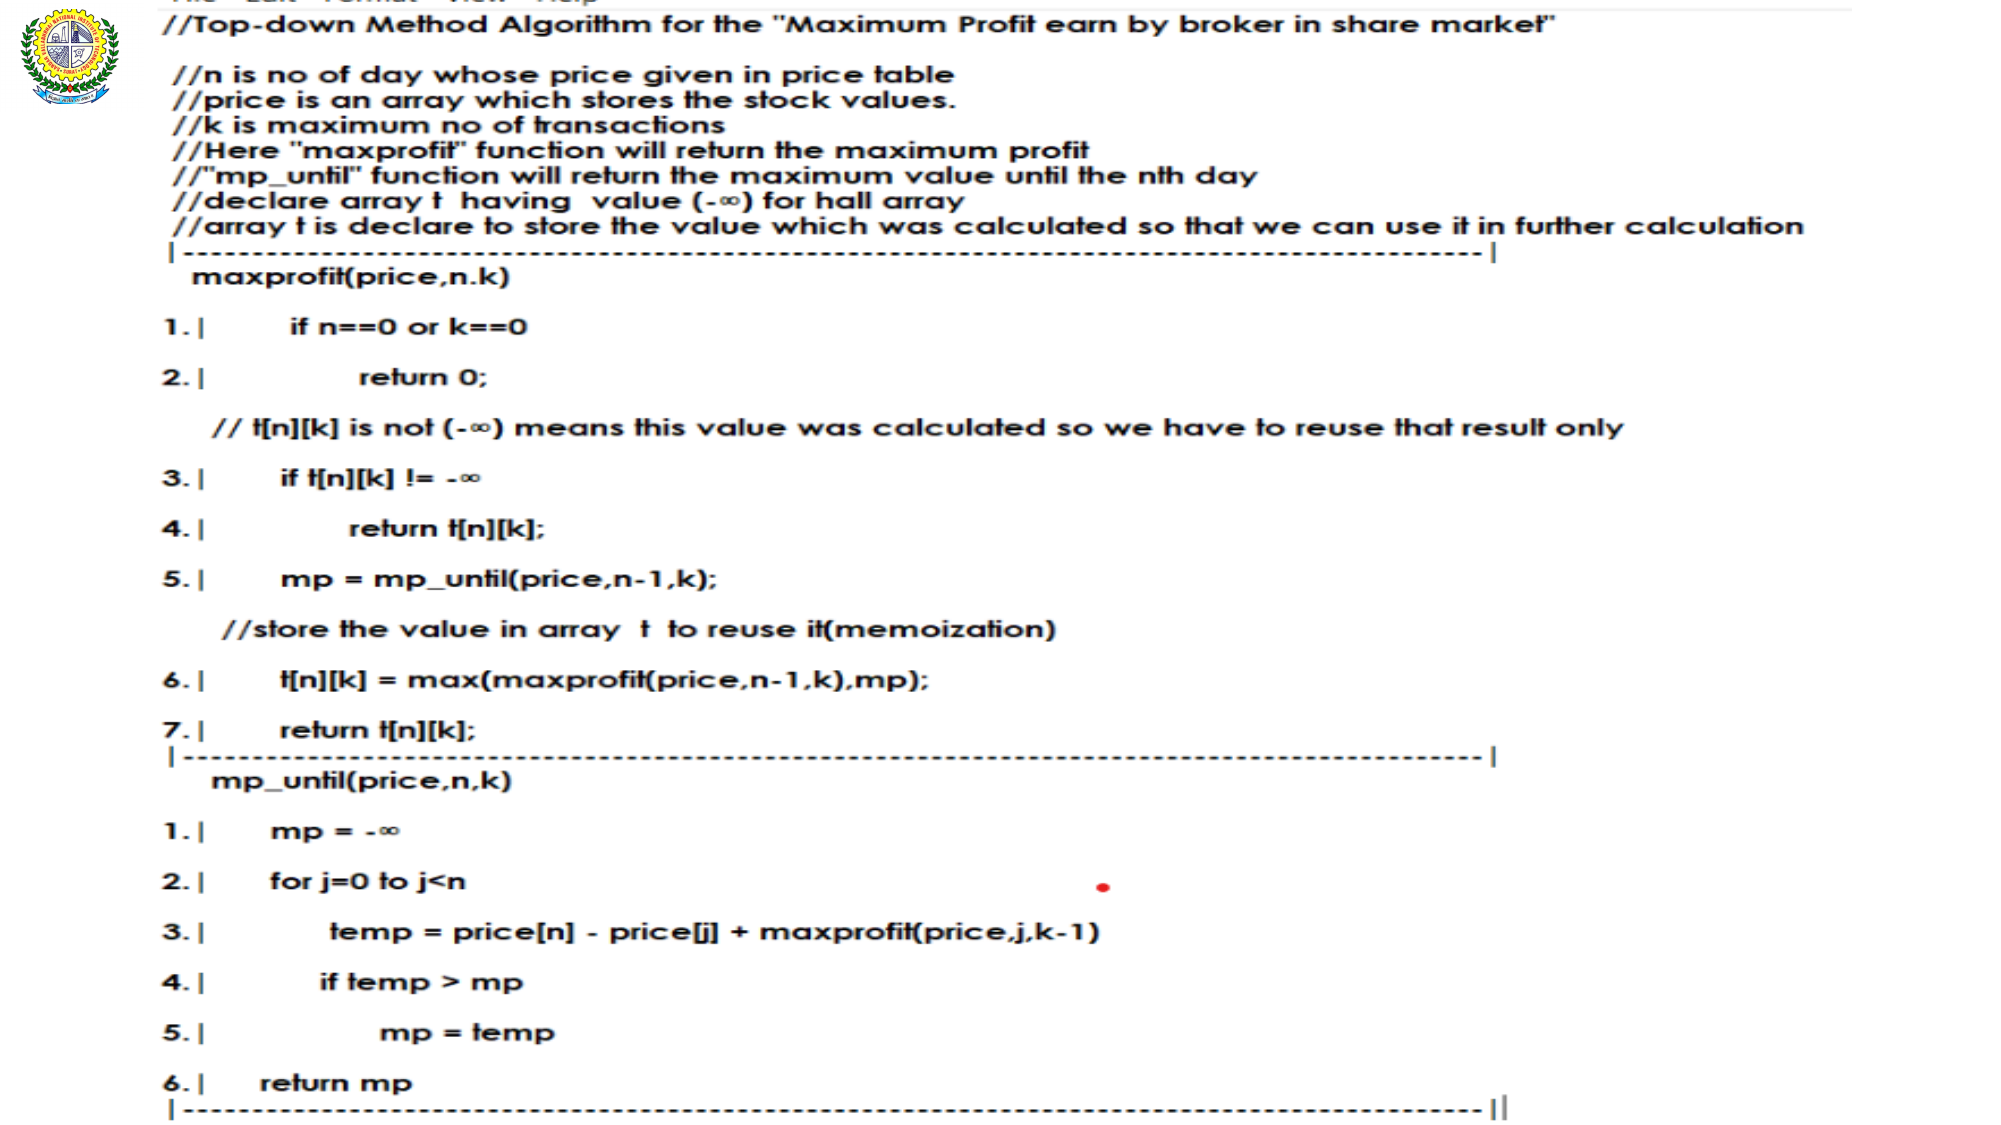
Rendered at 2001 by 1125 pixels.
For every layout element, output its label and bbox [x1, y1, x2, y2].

picture [156, 0, 1852, 1125]
